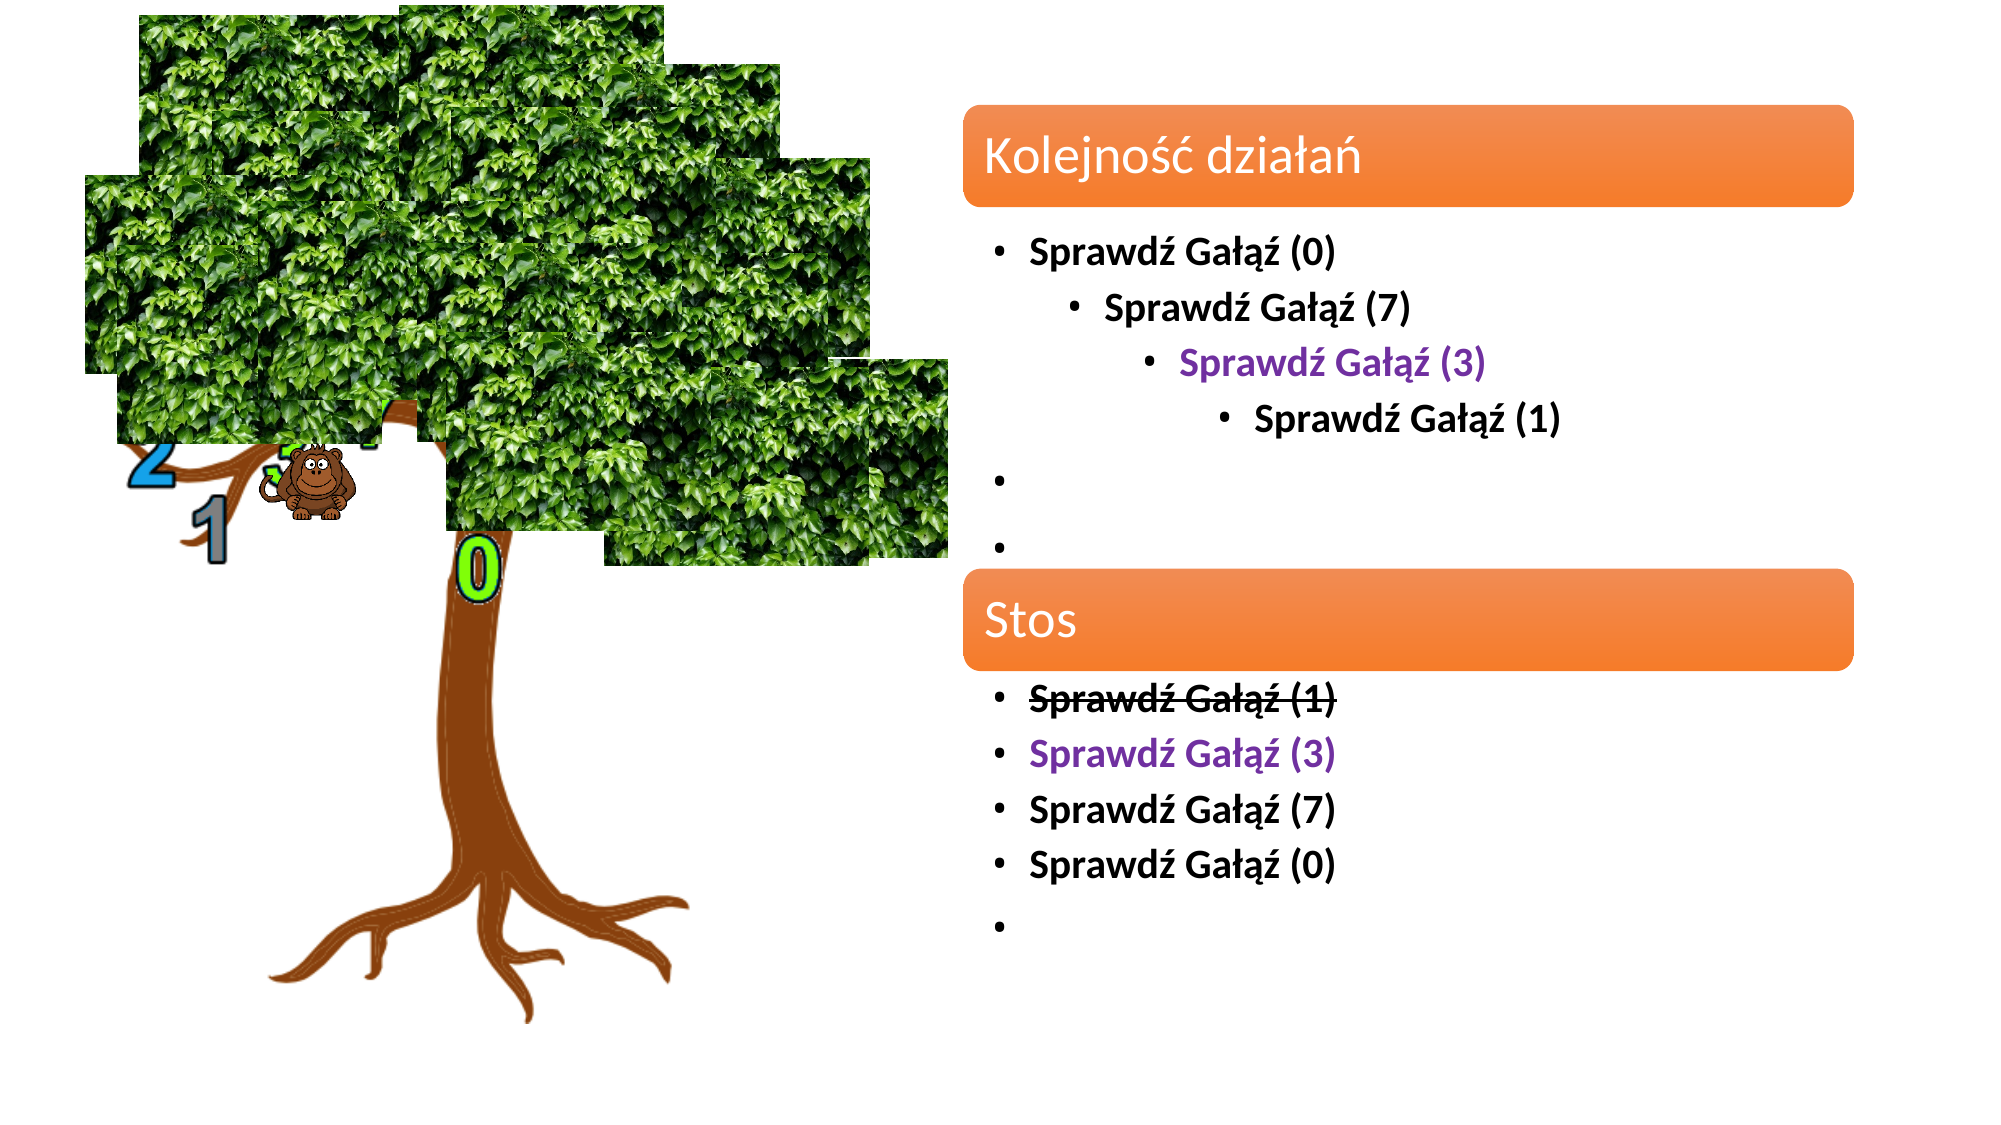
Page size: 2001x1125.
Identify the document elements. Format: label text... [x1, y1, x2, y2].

text_box Sprawdź Gałąź (1) Sprawdź Gałąź (3) Sprawdź Gałąź (7) Sprawdź Gałąź (0) [963, 671, 1854, 954]
text_box Stos [963, 568, 1854, 671]
text_box Sprawdź Gałąź (0) Sprawdź Gałąź (7) Sprawdź Gałąź (3) Sprawdź Gałąź (1) [963, 224, 1854, 569]
text_box Kolejność działań [963, 104, 1854, 208]
picture [85, 5, 948, 1024]
